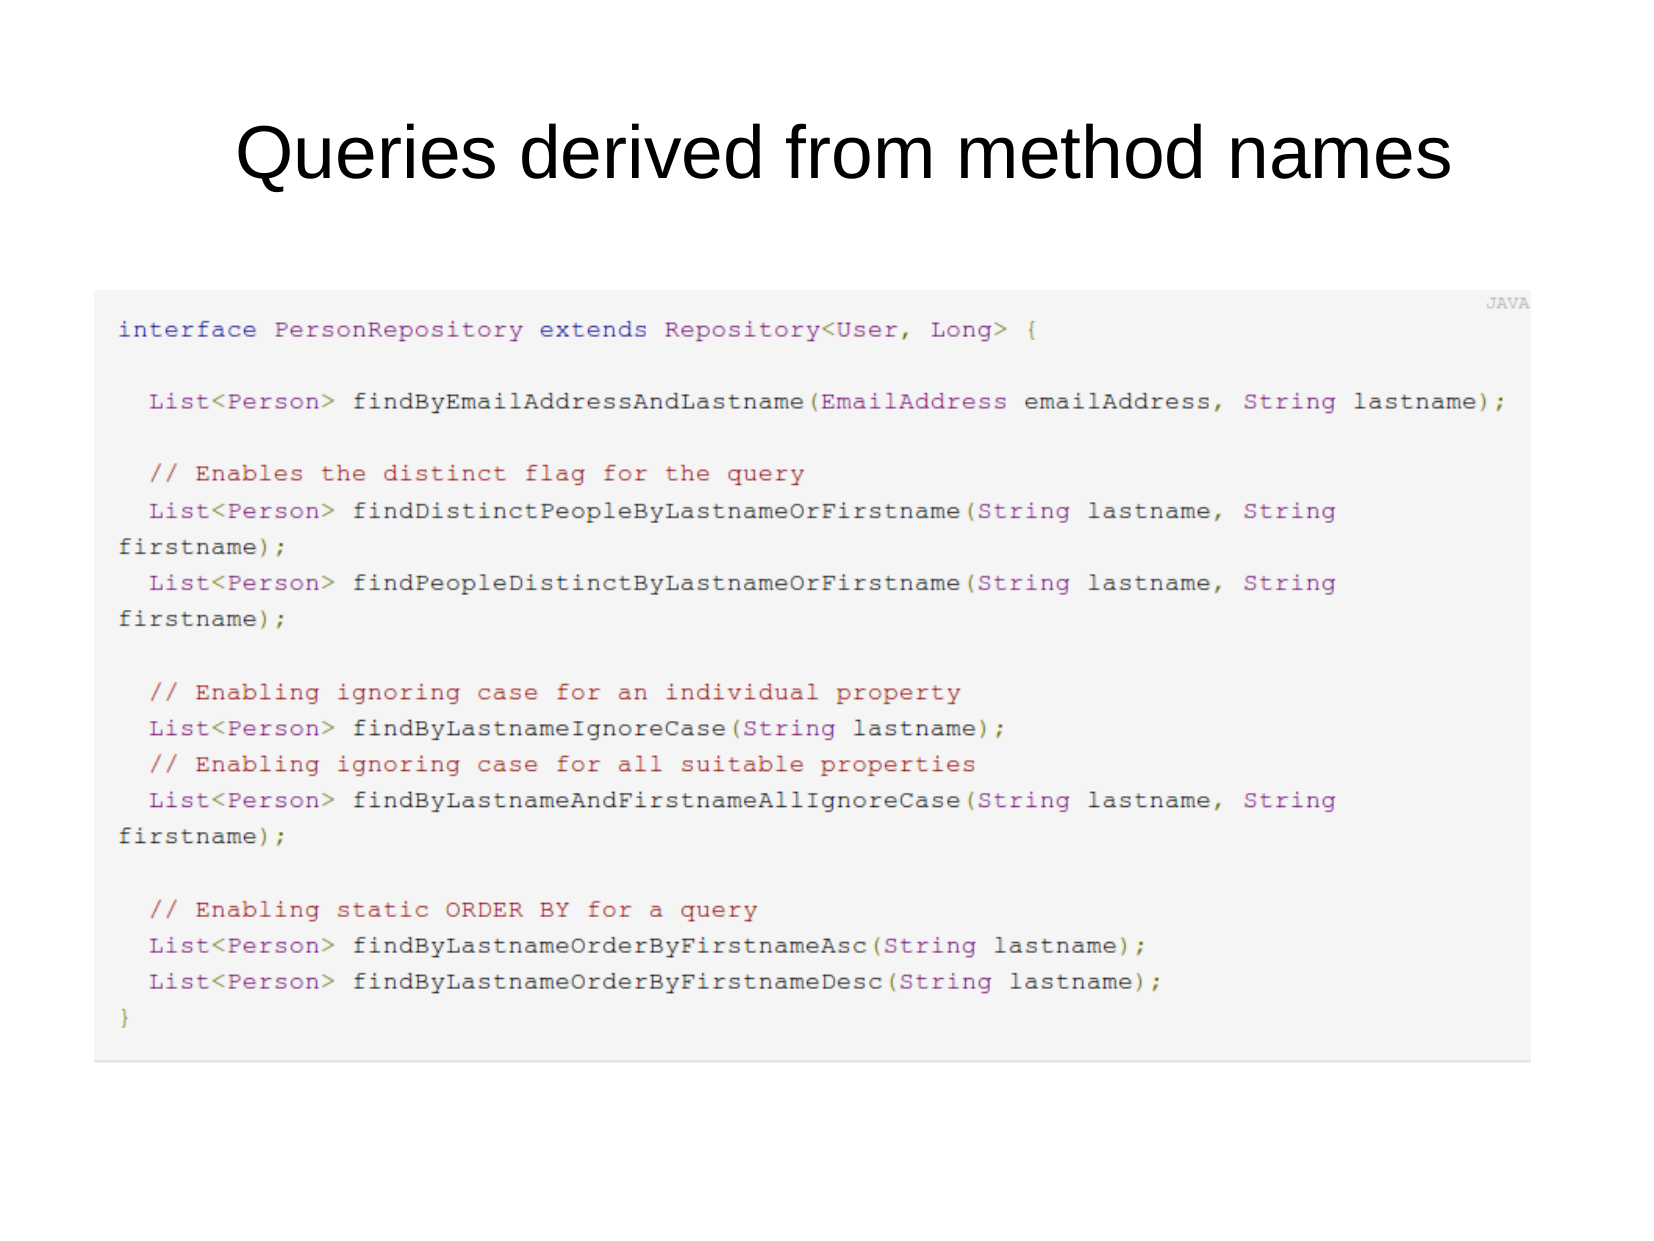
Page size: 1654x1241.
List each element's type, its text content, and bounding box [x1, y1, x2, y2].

title Queries derived from method names [82, 49, 1571, 257]
picture [94, 290, 1531, 1064]
